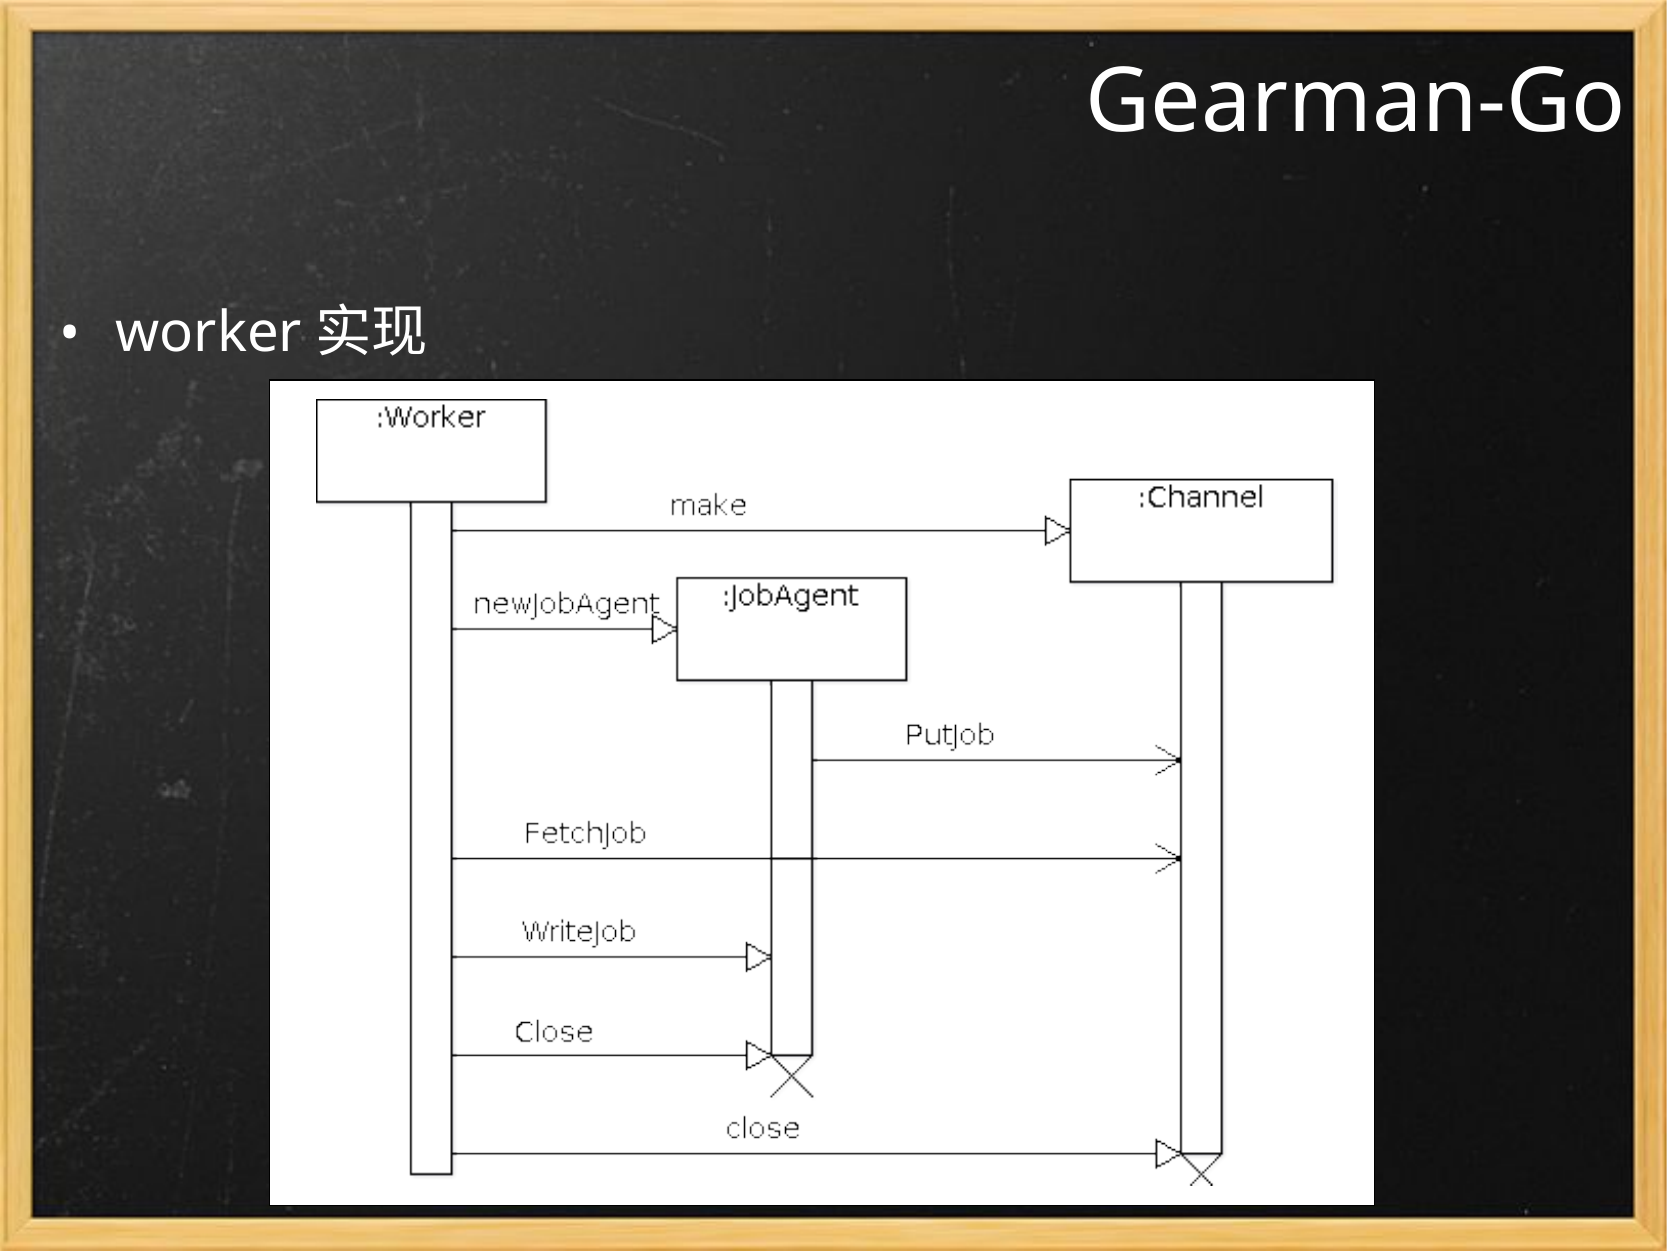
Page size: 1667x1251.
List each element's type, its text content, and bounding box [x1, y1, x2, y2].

title Gearman-Go [40, 50, 1627, 201]
list worker实现 [40, 300, 1627, 1201]
text_box [269, 379, 1375, 1206]
picture [0, 0, 1667, 1251]
